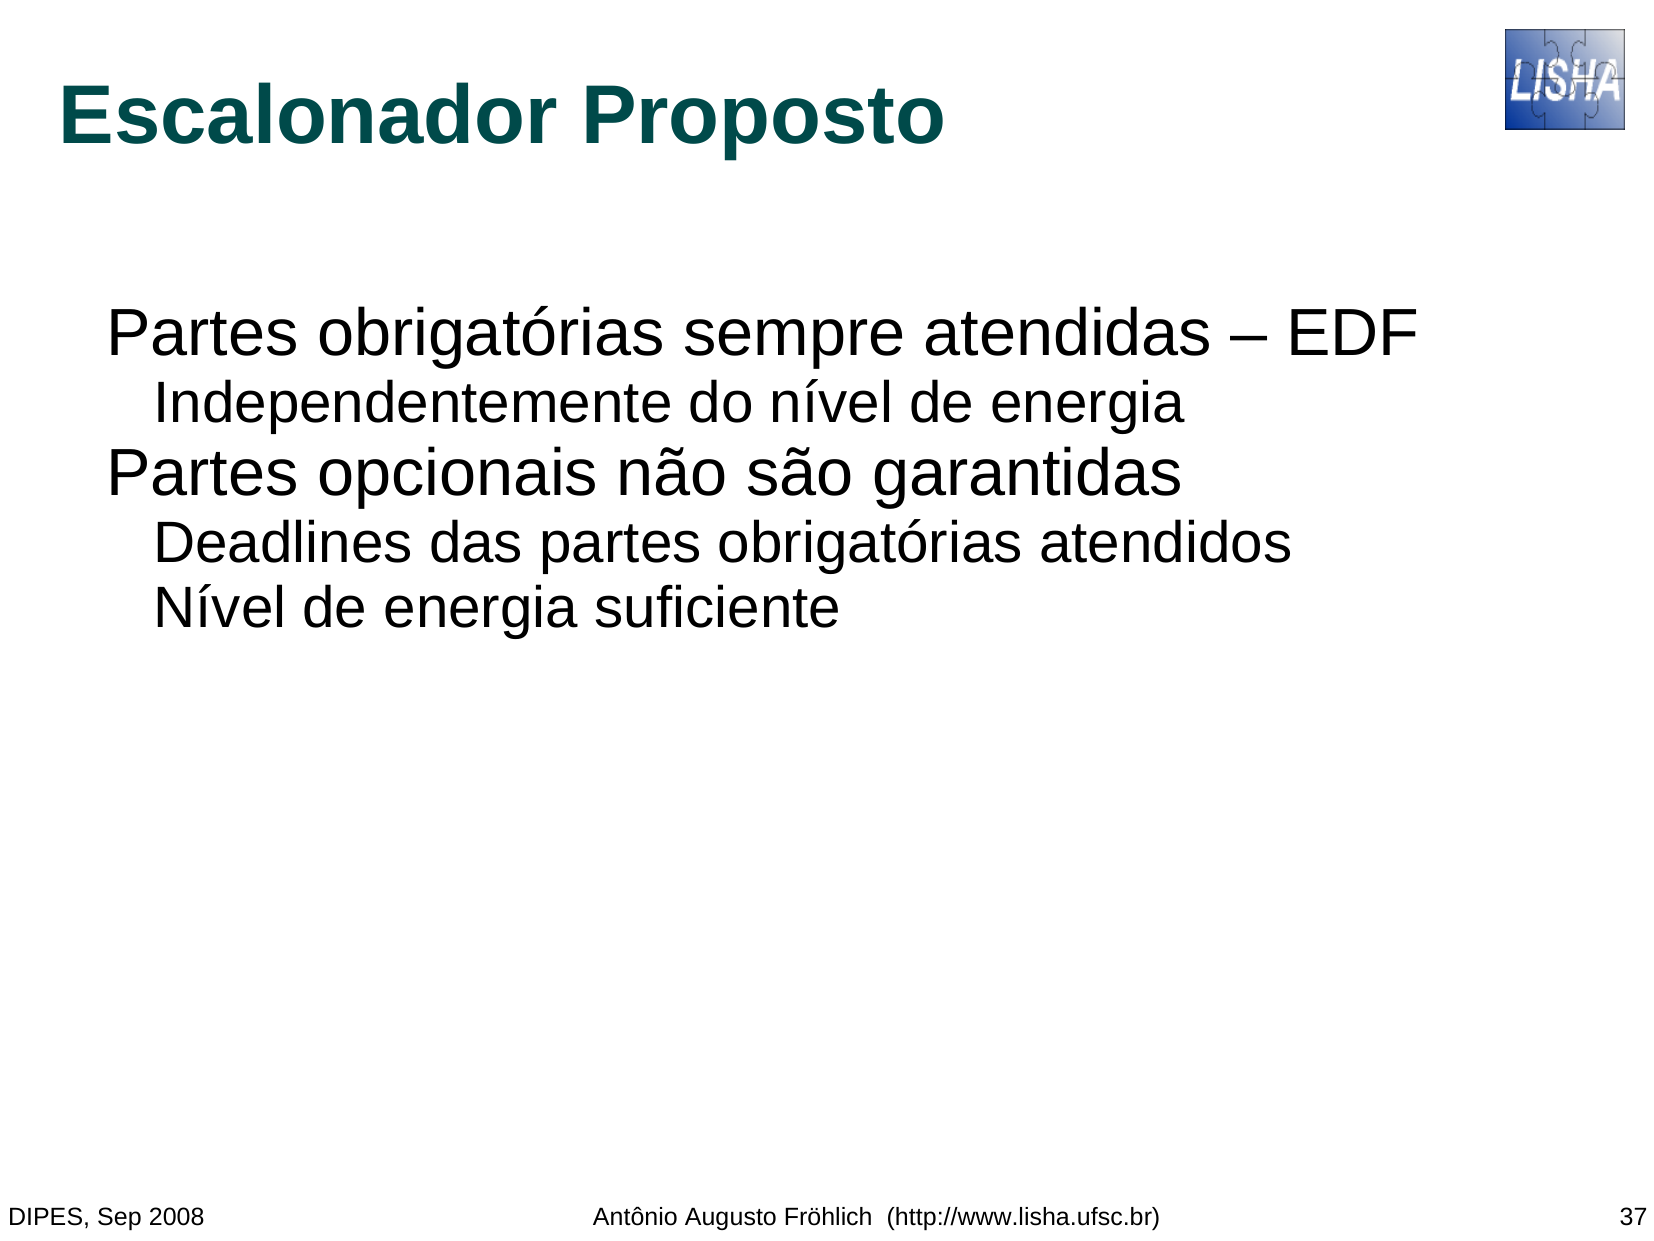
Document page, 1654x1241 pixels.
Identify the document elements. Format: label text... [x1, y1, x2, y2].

title Escalonador Proposto [58, 11, 1595, 219]
picture [1595, 29, 1625, 130]
list Partes obrigatórias sempre atendidas – EDF Independentemente do nível de energia Partes opcionais não são garantidas Deadlines das partes obrigatórias atendidos Nível de energia suficiente [59, 295, 1595, 1182]
